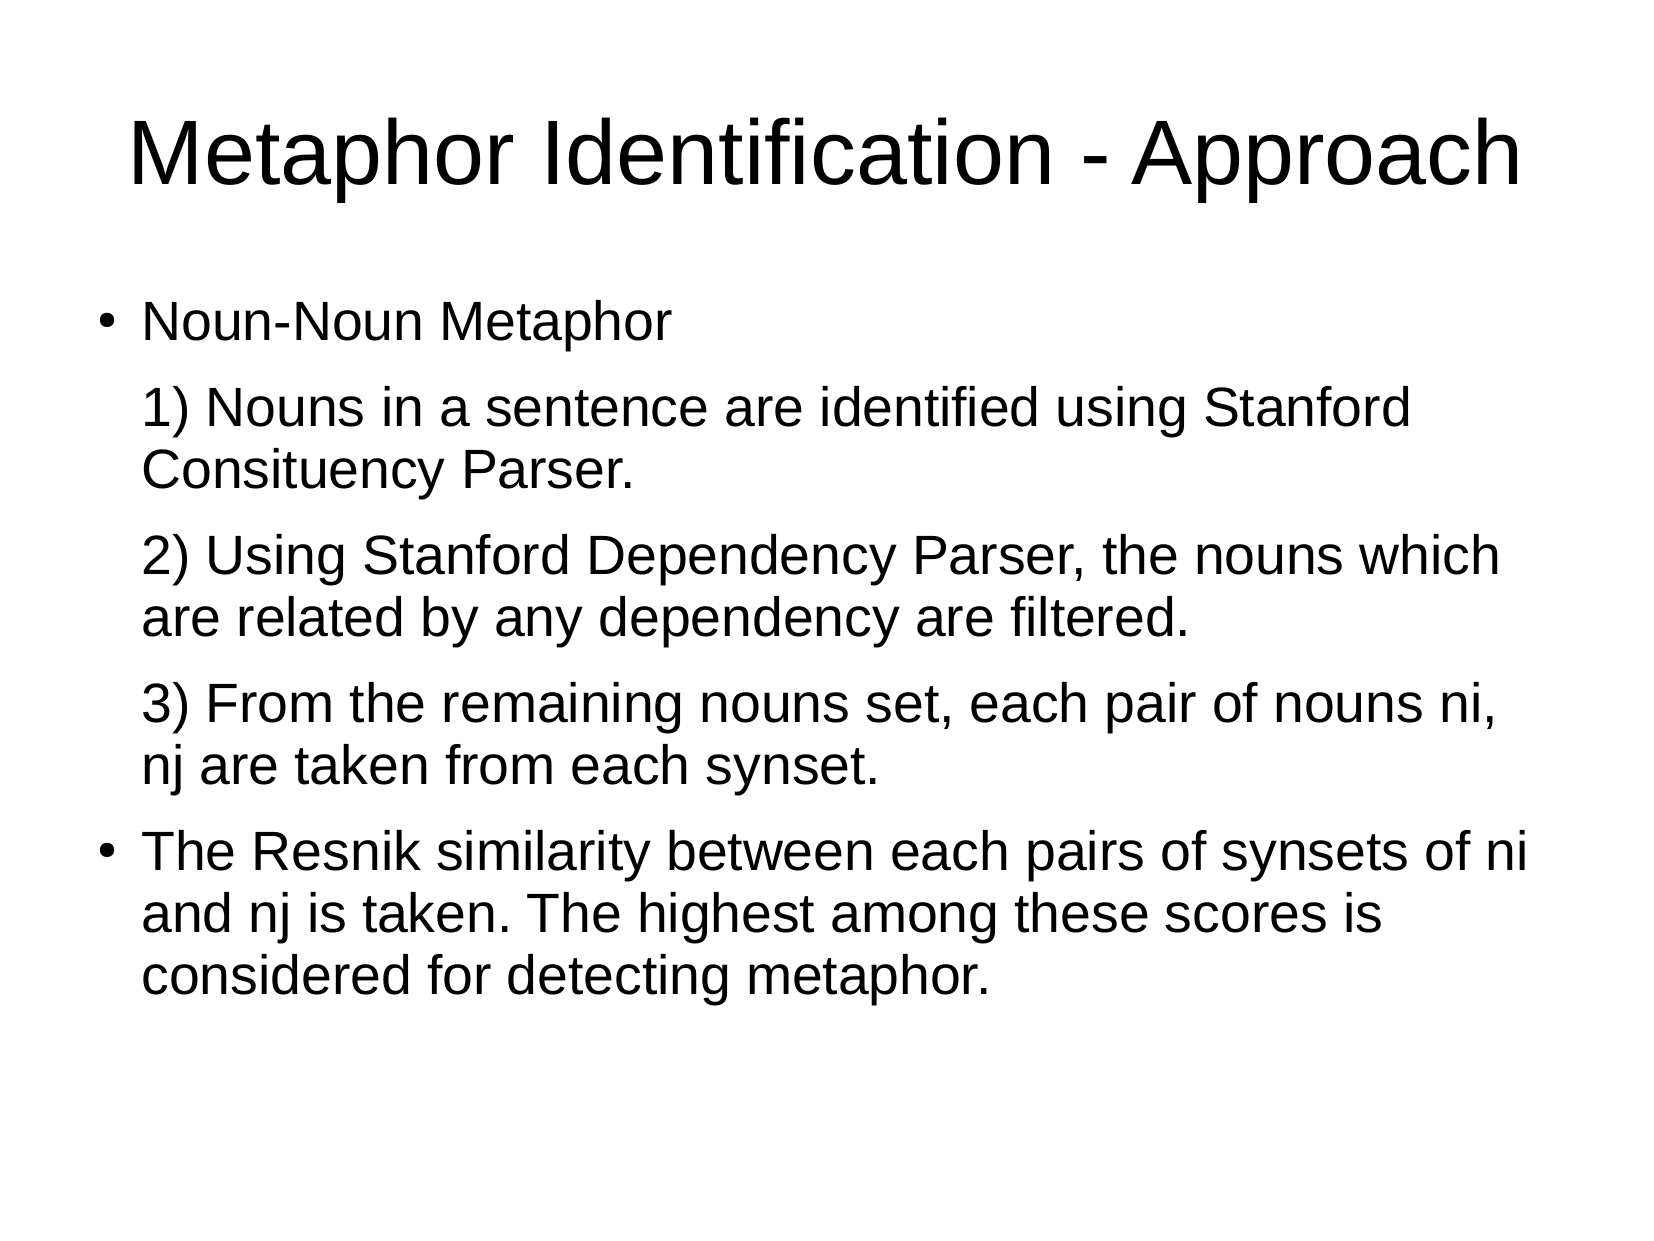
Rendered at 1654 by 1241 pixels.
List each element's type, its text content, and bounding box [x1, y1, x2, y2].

list Noun-Noun Metaphor 1) Nouns in a sentence are identified using Stanford Consituency Parser. 2) Using Stanford Dependency Parser, the nouns which are related by any dependency are filtered. 3) From the remaining nouns set, each pair of nouns ni, nj are taken from each synset. The Resnik similarity between each pairs of synsets of ni and nj is taken. The highest among these scores is considered for detecting metaphor. [82, 290, 1538, 1010]
title Metaphor Identification - Approach [82, 49, 1571, 257]
